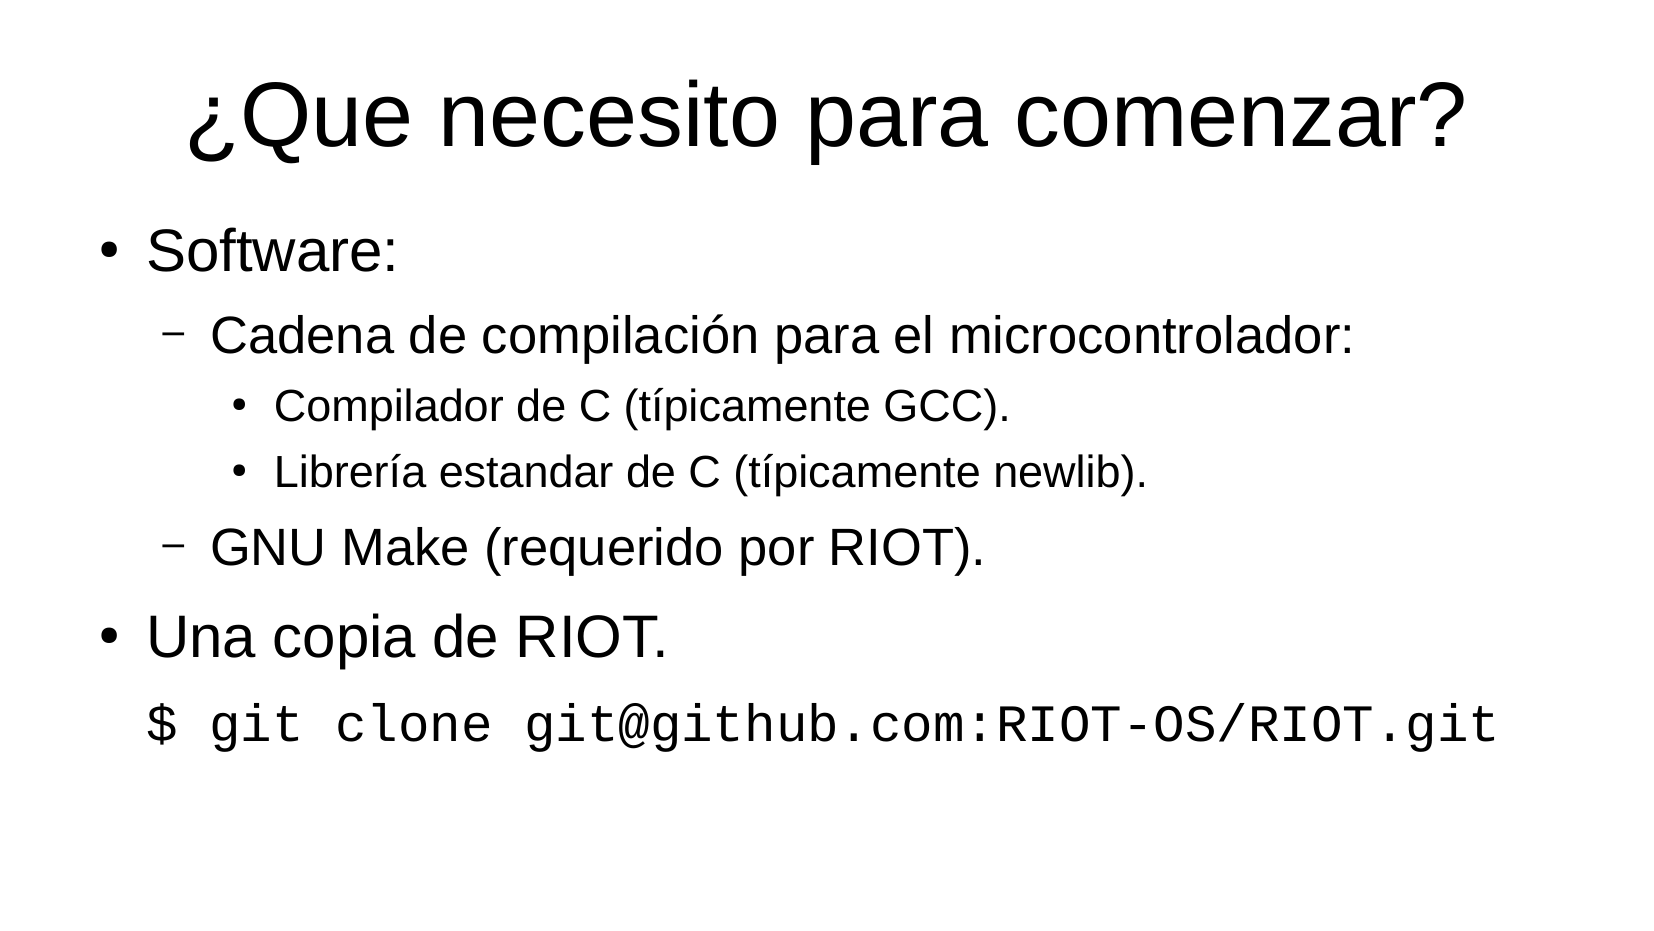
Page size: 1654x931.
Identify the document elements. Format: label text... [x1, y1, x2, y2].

title ¿Que necesito para comenzar? [82, 37, 1571, 193]
list Software: Cadena de compilación para el microcontrolador: Compilador de C (típicamente GCC). Librería estandar de C (típicamente newlib). GNU Make (requerido por RIOT). Una copia de RIOT. $ git clone git@github.com:RIOT-OS/RIOT.git [82, 217, 1571, 758]
